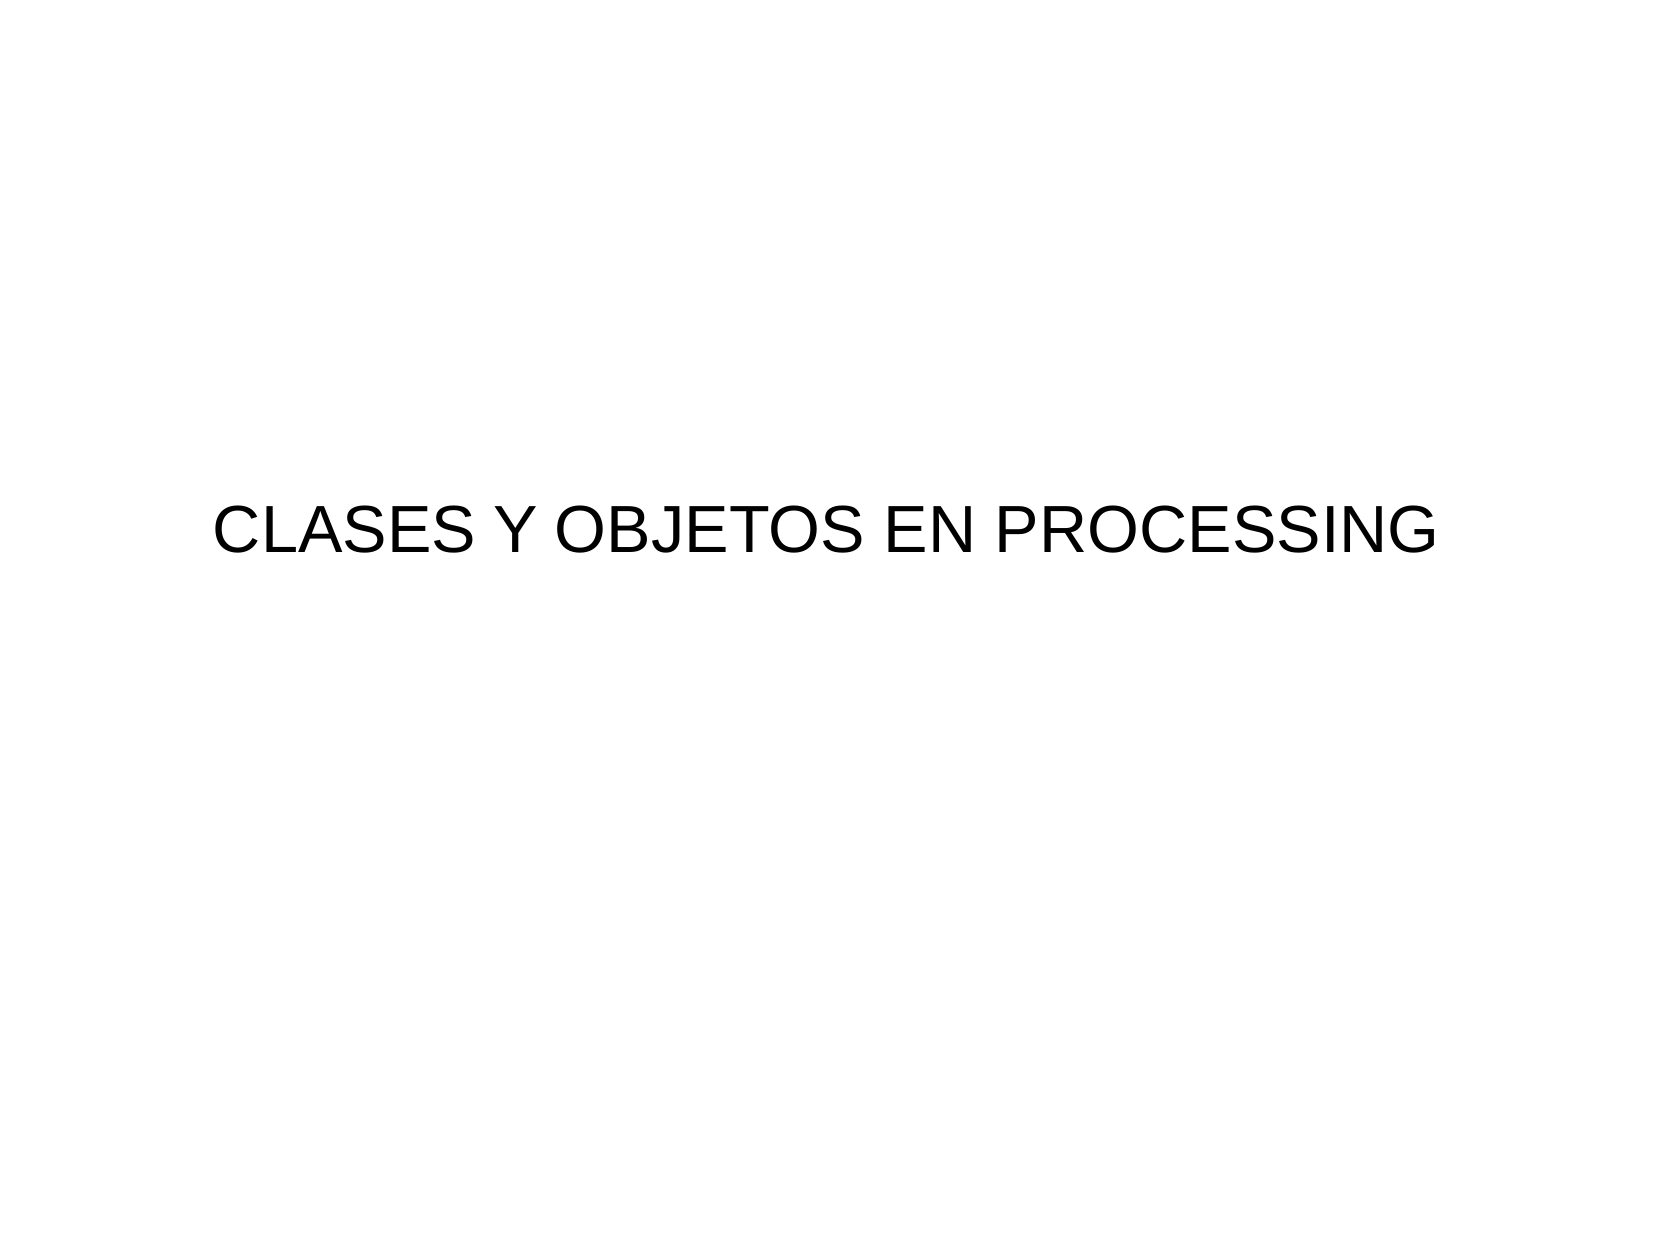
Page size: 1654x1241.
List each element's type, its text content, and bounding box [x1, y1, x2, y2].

subtitle CLASES Y OBJETOS EN PROCESSING [82, 49, 1571, 1010]
